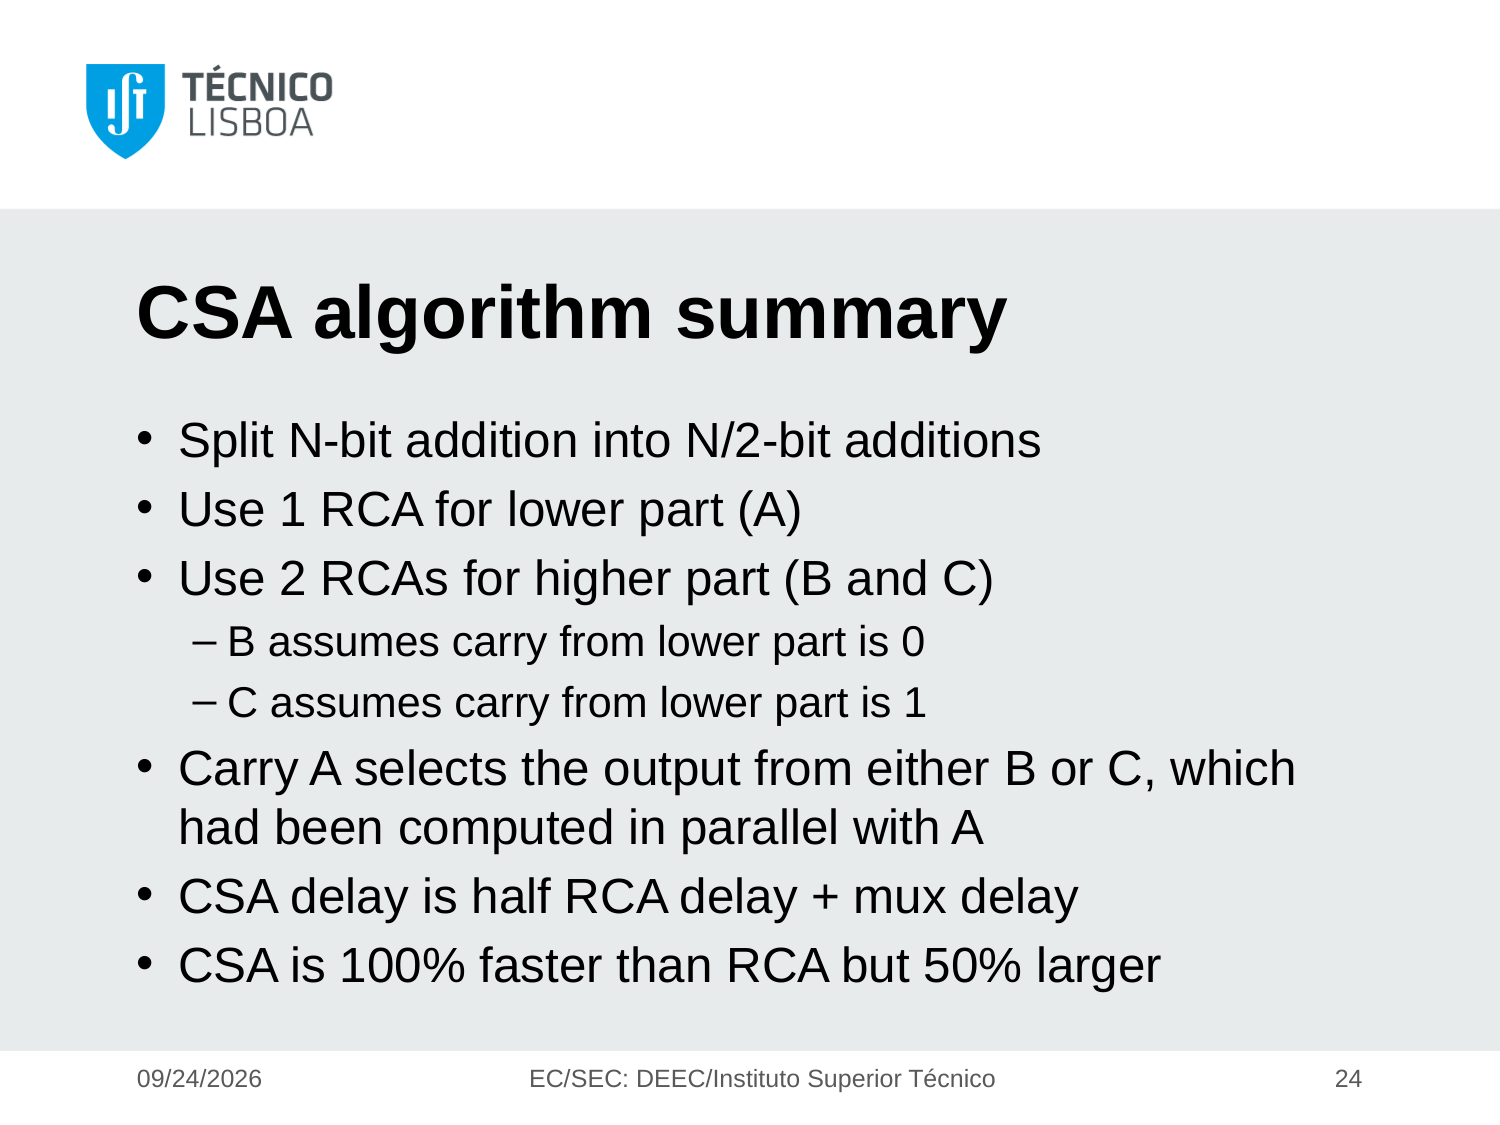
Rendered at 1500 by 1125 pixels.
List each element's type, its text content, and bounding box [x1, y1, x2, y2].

slide_number 11/10/2020 [121, 1052, 425, 1103]
slide_number <number> [1077, 1052, 1378, 1103]
list Split N-bit addition into N/2-bit additions Use 1 RCA for lower part (A) Use 2 RCAs for higher part (B and C) B assumes carry from lower part is 0 C assumes carry from lower part is 1 Carry A selects the output from either B or C, which had been computed in parallel with A CSA delay is half RCA delay + mux delay CSA is 100% faster than RCA but 50% larger [121, 400, 1378, 1005]
title CSA algorithm summary [121, 237, 1378, 381]
picture [0, 0, 1500, 1125]
footer EC/SEC: DEEC/Instituto Superior Técnico [512, 1052, 1021, 1103]
